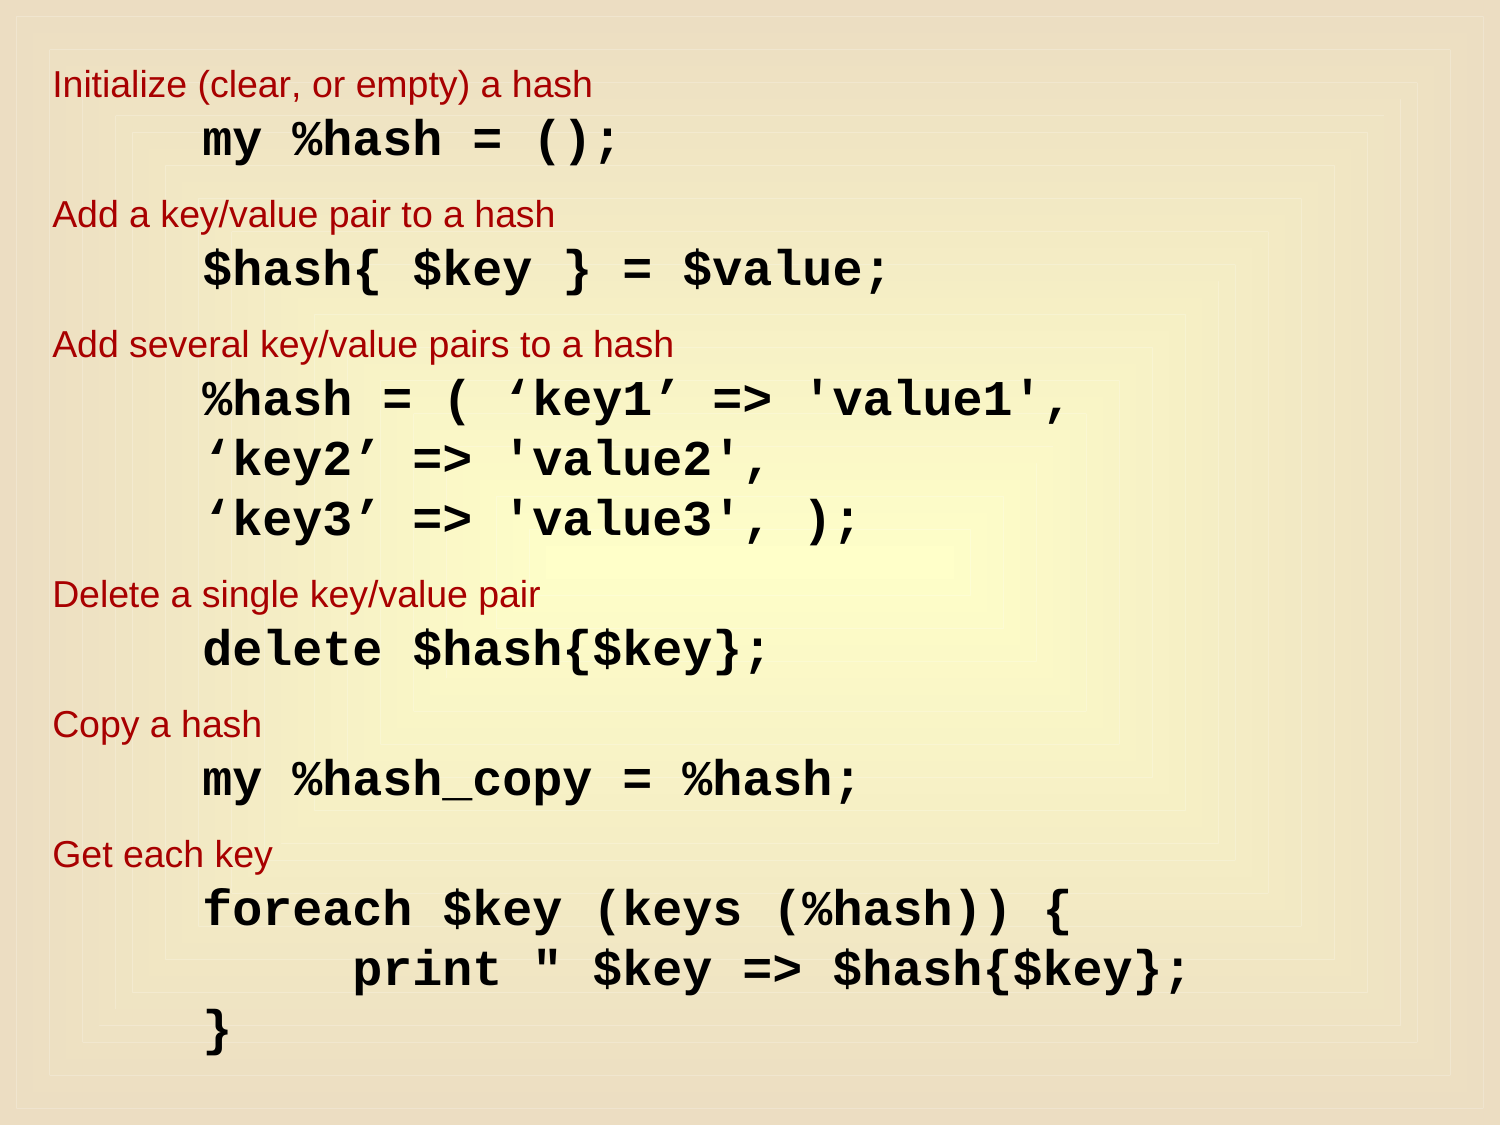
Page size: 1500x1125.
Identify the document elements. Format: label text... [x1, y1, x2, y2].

text_box Initialize (clear, or empty) a hash my %hash = (); Add a key/value pair to a hash $hash{ $key } = $value; Add several key/value pairs to a hash %hash = ( ‘key1’ => 'value1', ‘key2’ => 'value2', ‘key3’ => 'value3', ); Delete a single key/value pair delete $hash{$key}; Copy a hash my %hash_copy = %hash; Get each key foreach $key (keys (%hash)) { print " $key => $hash{$key}; } [37, 52, 1350, 1063]
